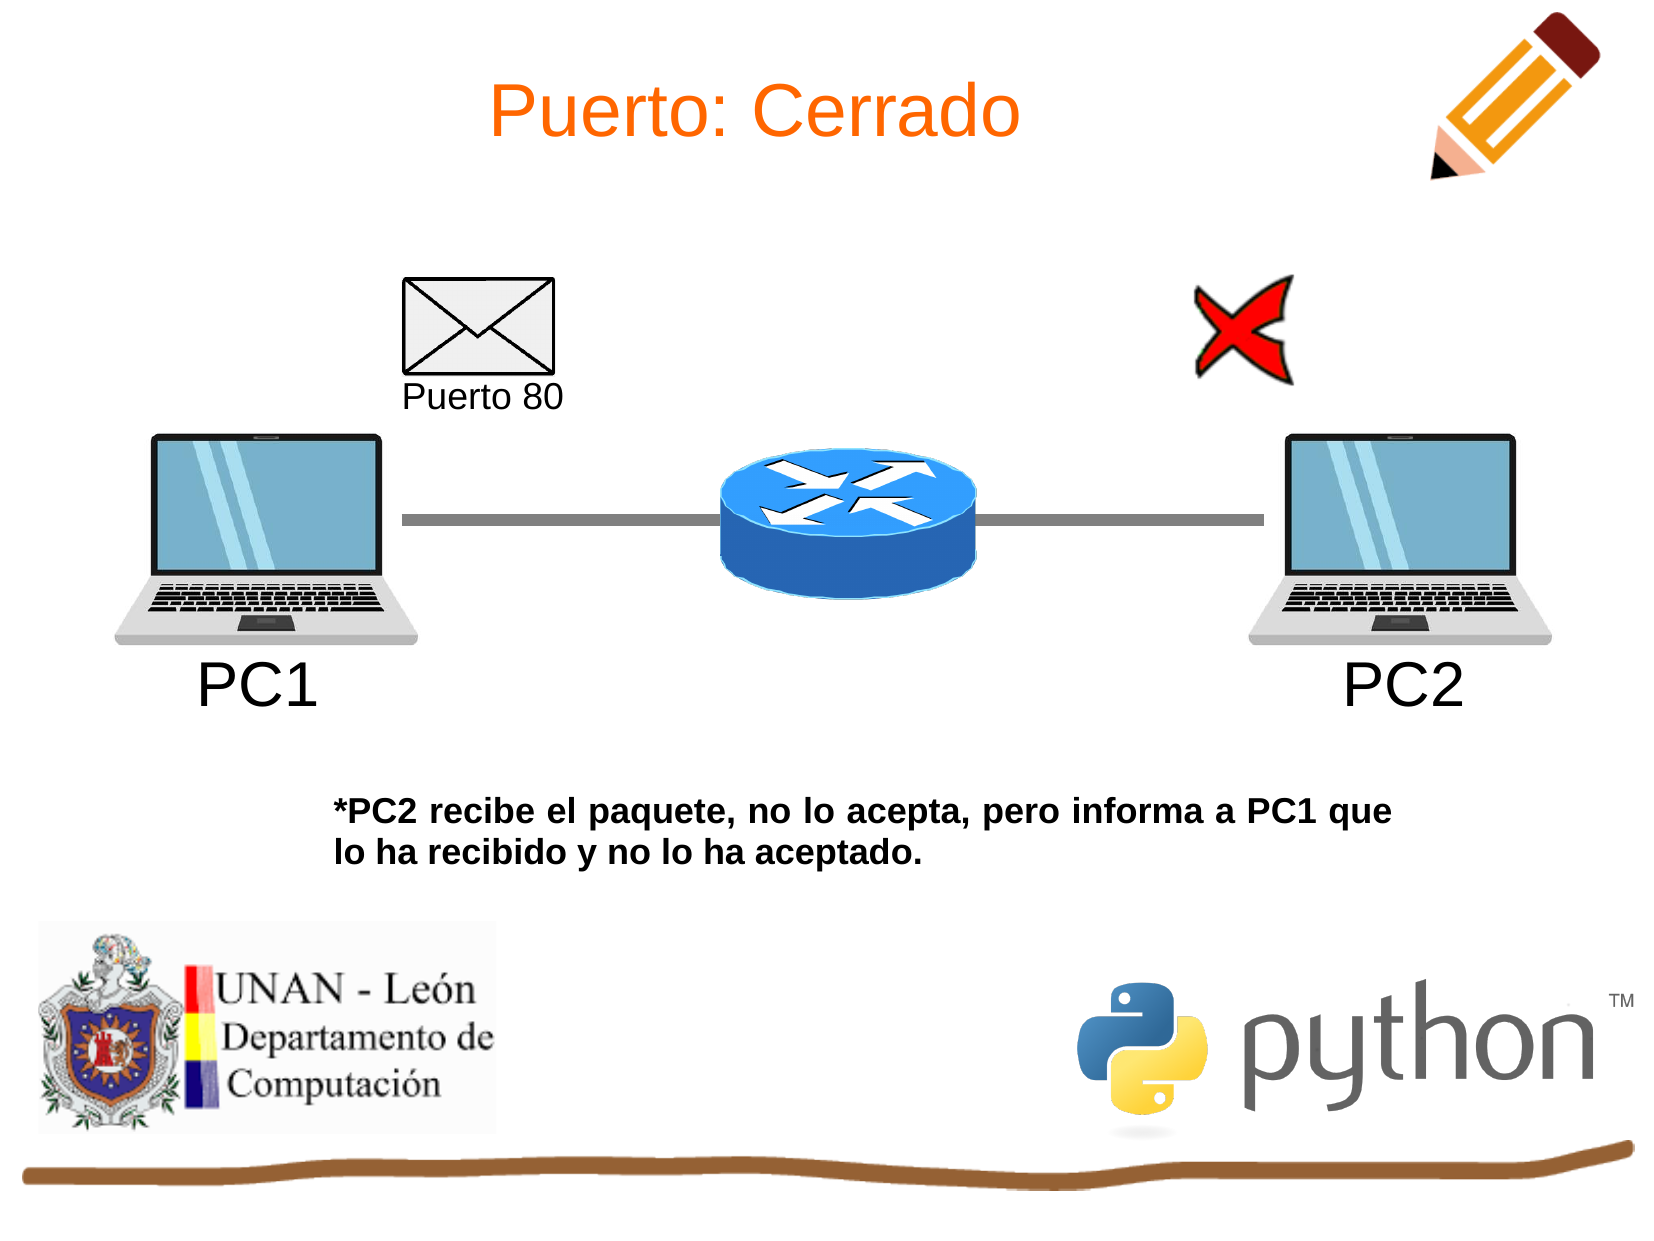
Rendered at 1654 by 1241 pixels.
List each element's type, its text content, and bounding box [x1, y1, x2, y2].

picture [401, 277, 556, 368]
picture [720, 448, 978, 601]
picture [22, 970, 1647, 1191]
text_box Puerto 80 [386, 368, 579, 426]
title Puerto: Cerrado [82, 49, 1430, 172]
list PC1 [129, 649, 355, 721]
picture [1240, 425, 1556, 650]
picture [106, 425, 422, 650]
picture [38, 921, 497, 1134]
picture [1430, 12, 1601, 181]
picture [1183, 271, 1302, 390]
list PC2 [1275, 649, 1501, 721]
list *PC2 recibe el paquete, no lo acepta, pero informa a PC1 que lo ha recibido y no lo ha aceptado. [295, 791, 1394, 875]
